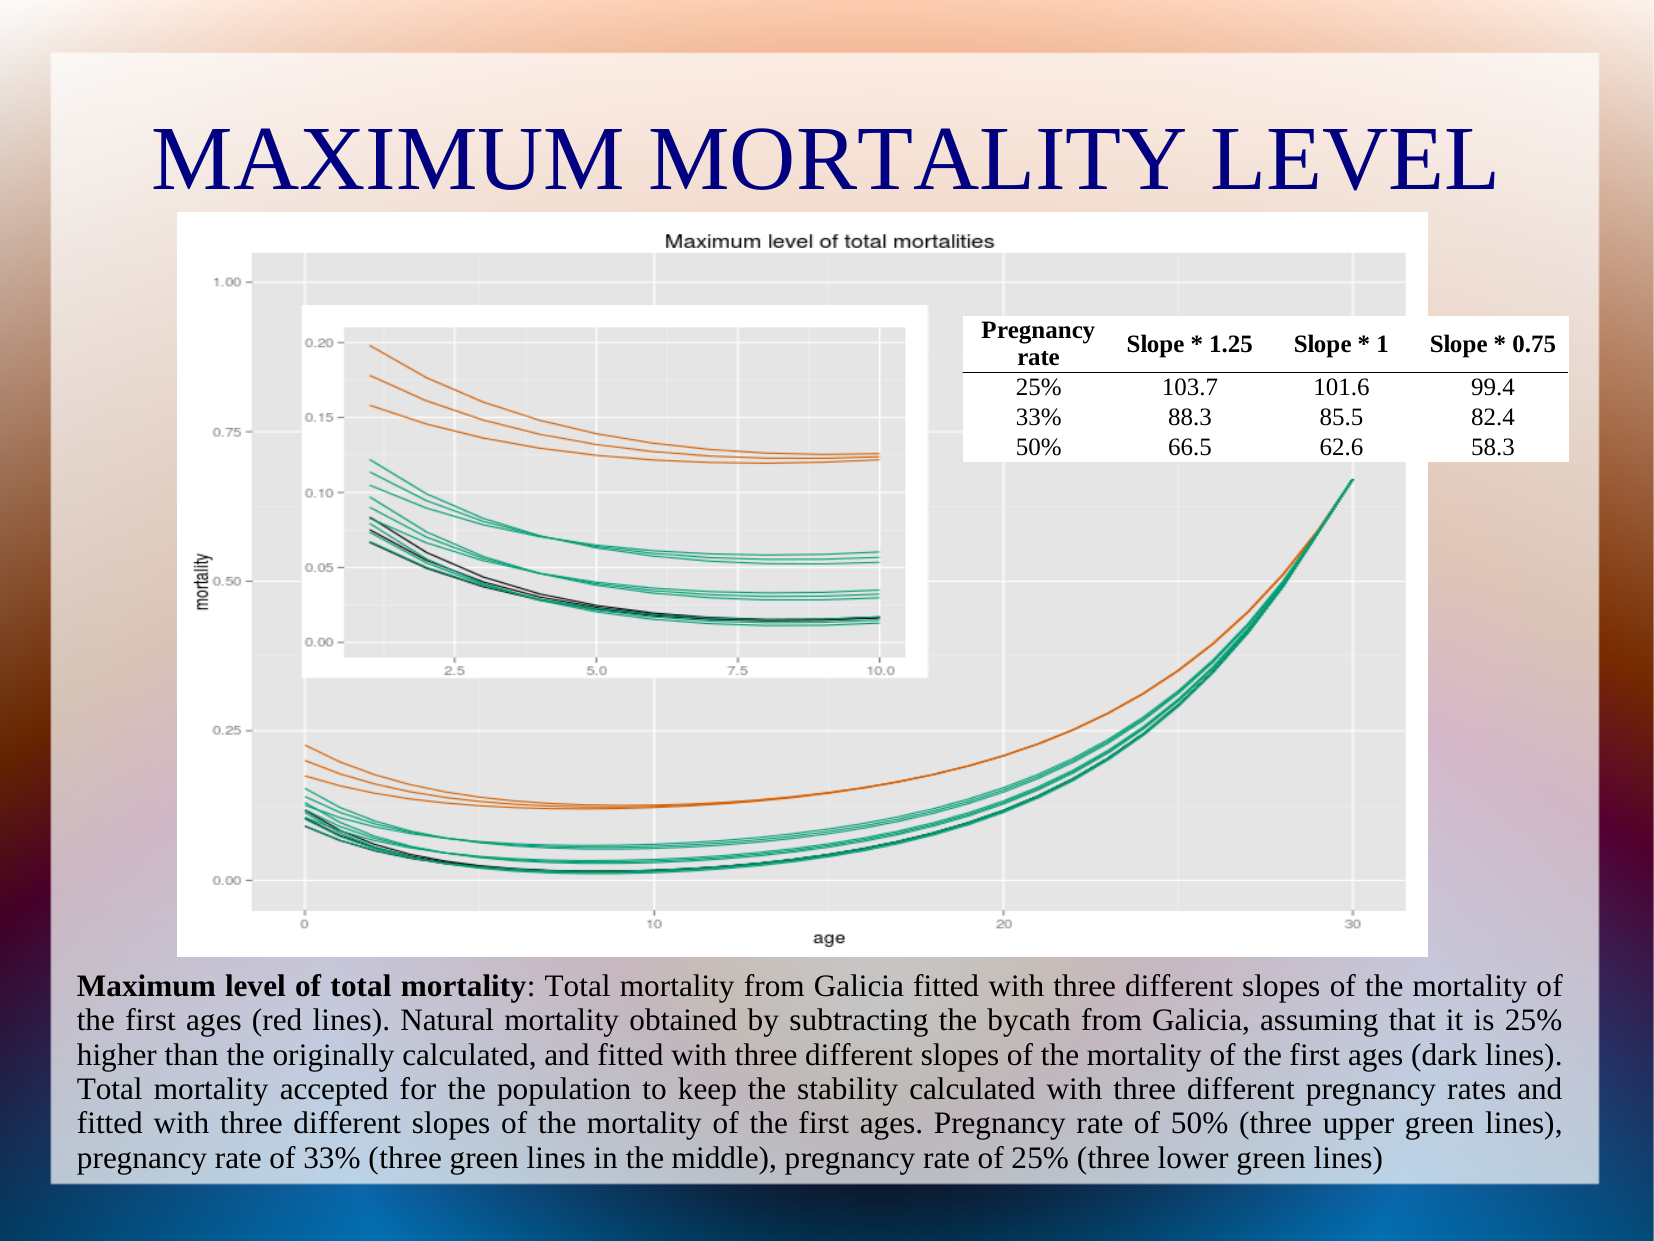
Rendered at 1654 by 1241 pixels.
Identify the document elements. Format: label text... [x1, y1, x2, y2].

picture [0, 0, 1654, 1241]
title MAXIMUM MORTALITY LEVEL [82, 55, 1571, 263]
chart [962, 316, 1571, 491]
list Maximum level of total mortality: Total mortality from Galicia fitted with three different slopes of the mortality of the first ages (red lines). Natural mortality obtained by subtracting the bycath from Galicia, assuming that it is 25% higher than the originally calculated, and fitted with three different slopes of the mortality of the first ages (dark lines). Total mortality accepted for the population to keep the stability calculated with three different pregnancy rates and fitted with three different slopes of the mortality of the first ages. Pregnancy rate of 50% (three upper green lines), pregnancy rate of 33% (three green lines in the middle), pregnancy rate of 25% (three lower green lines) [76, 968, 1565, 1176]
